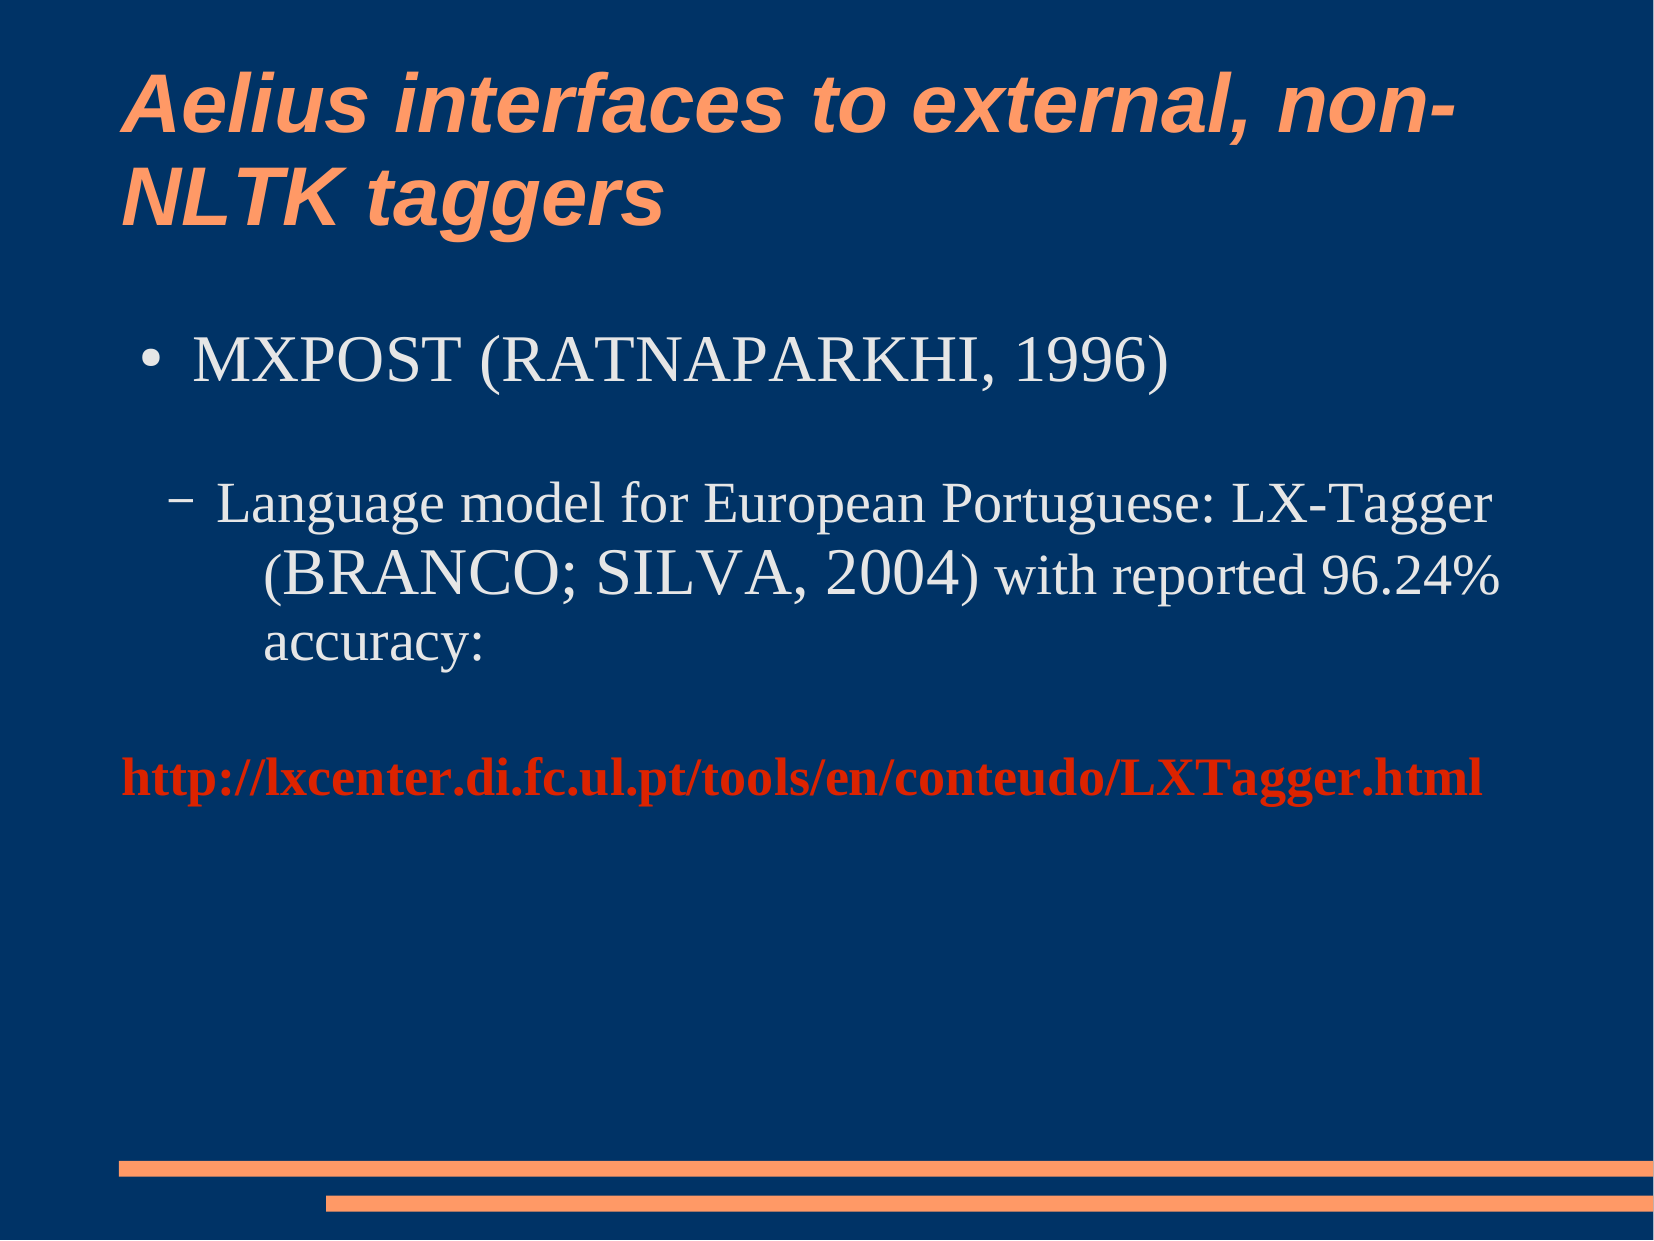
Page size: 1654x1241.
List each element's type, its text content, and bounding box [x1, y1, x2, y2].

list MXPOST (RATNAPARKHI, 1996) Language model for European Portuguese: LX-Tagger (BRANCO; SILVA, 2004) with reported 96.24% accuracy: http://lxcenter.di.fc.ul.pt/tools/en/conteudo/LXTagger.html [121, 322, 1561, 1132]
title Aelius interfaces to external, non-NLTK taggers [121, 46, 1534, 254]
